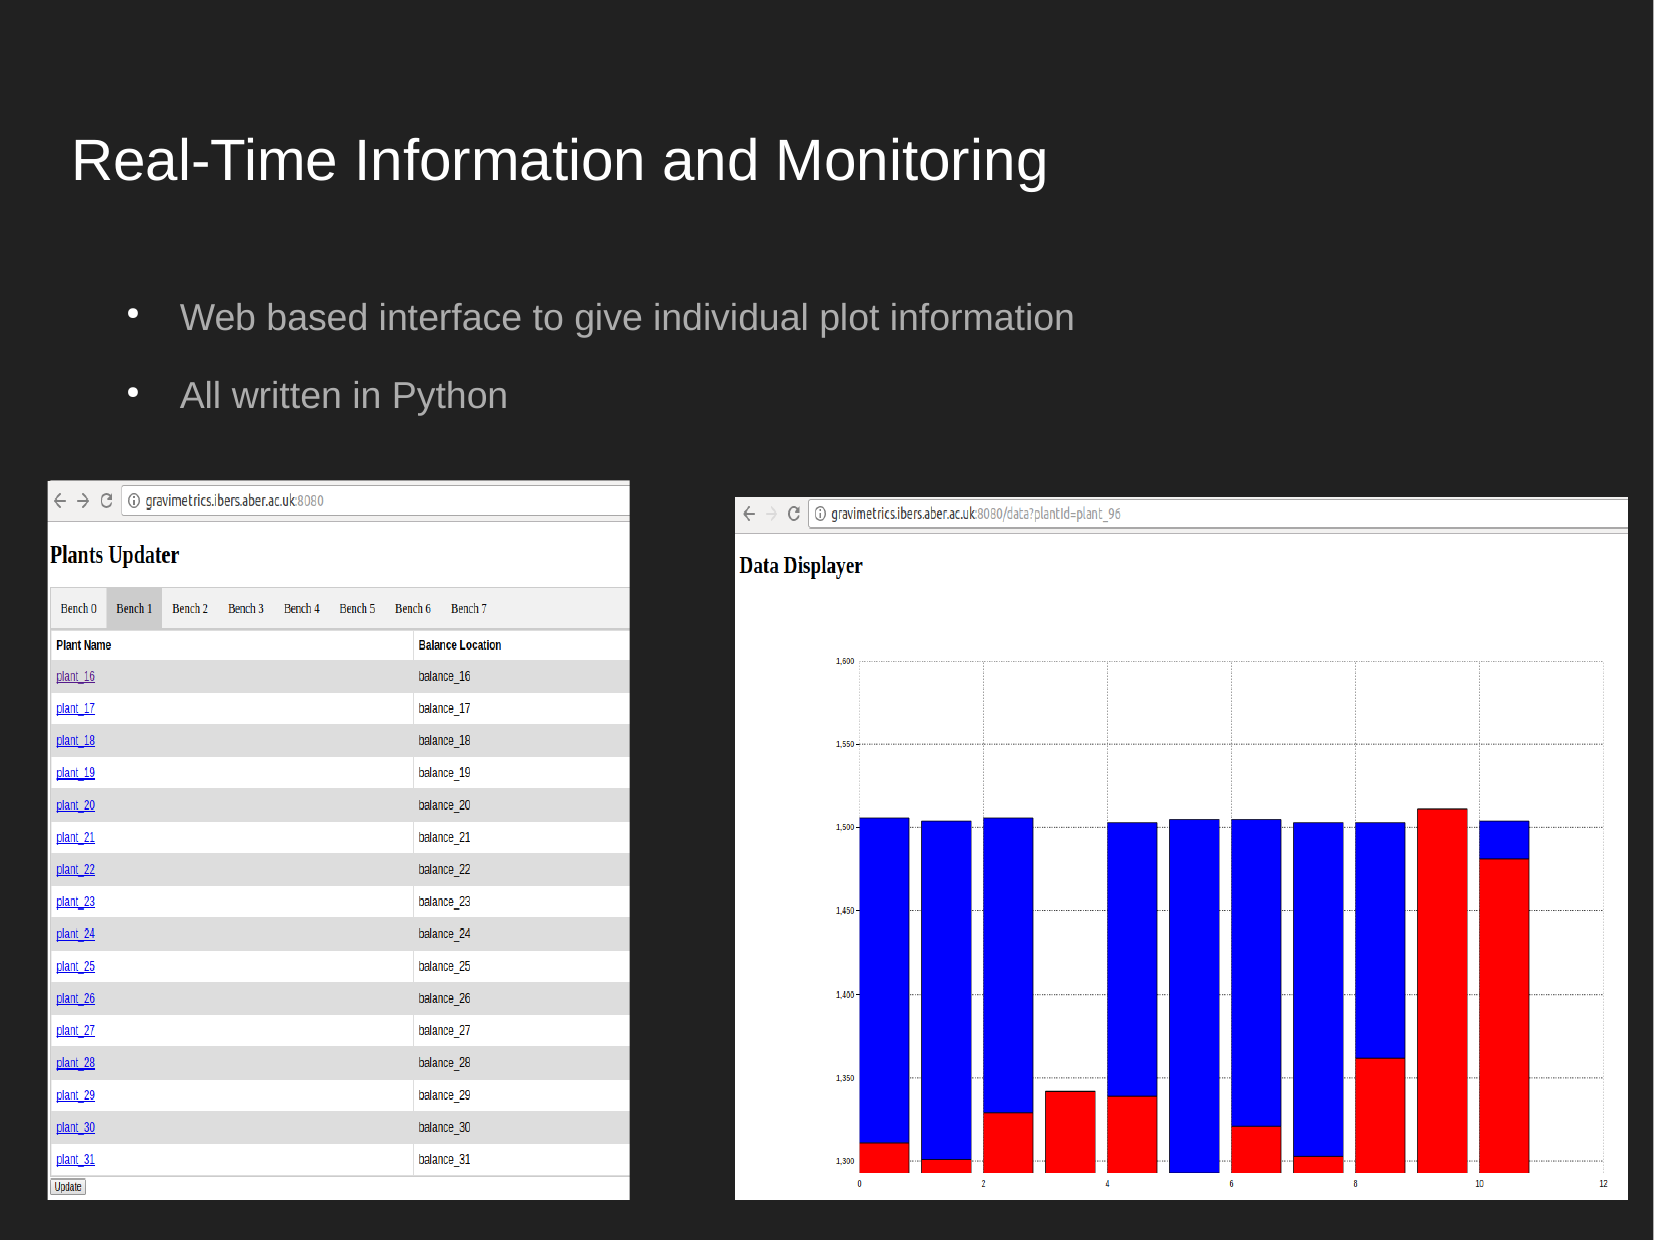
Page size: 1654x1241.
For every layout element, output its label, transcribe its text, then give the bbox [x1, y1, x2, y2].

picture [47, 480, 630, 1200]
title Real-Time Information and Monitoring [56, 107, 1598, 246]
picture [735, 497, 1628, 1200]
list Web based interface to give individual plot information All written in Python [56, 277, 1598, 1102]
